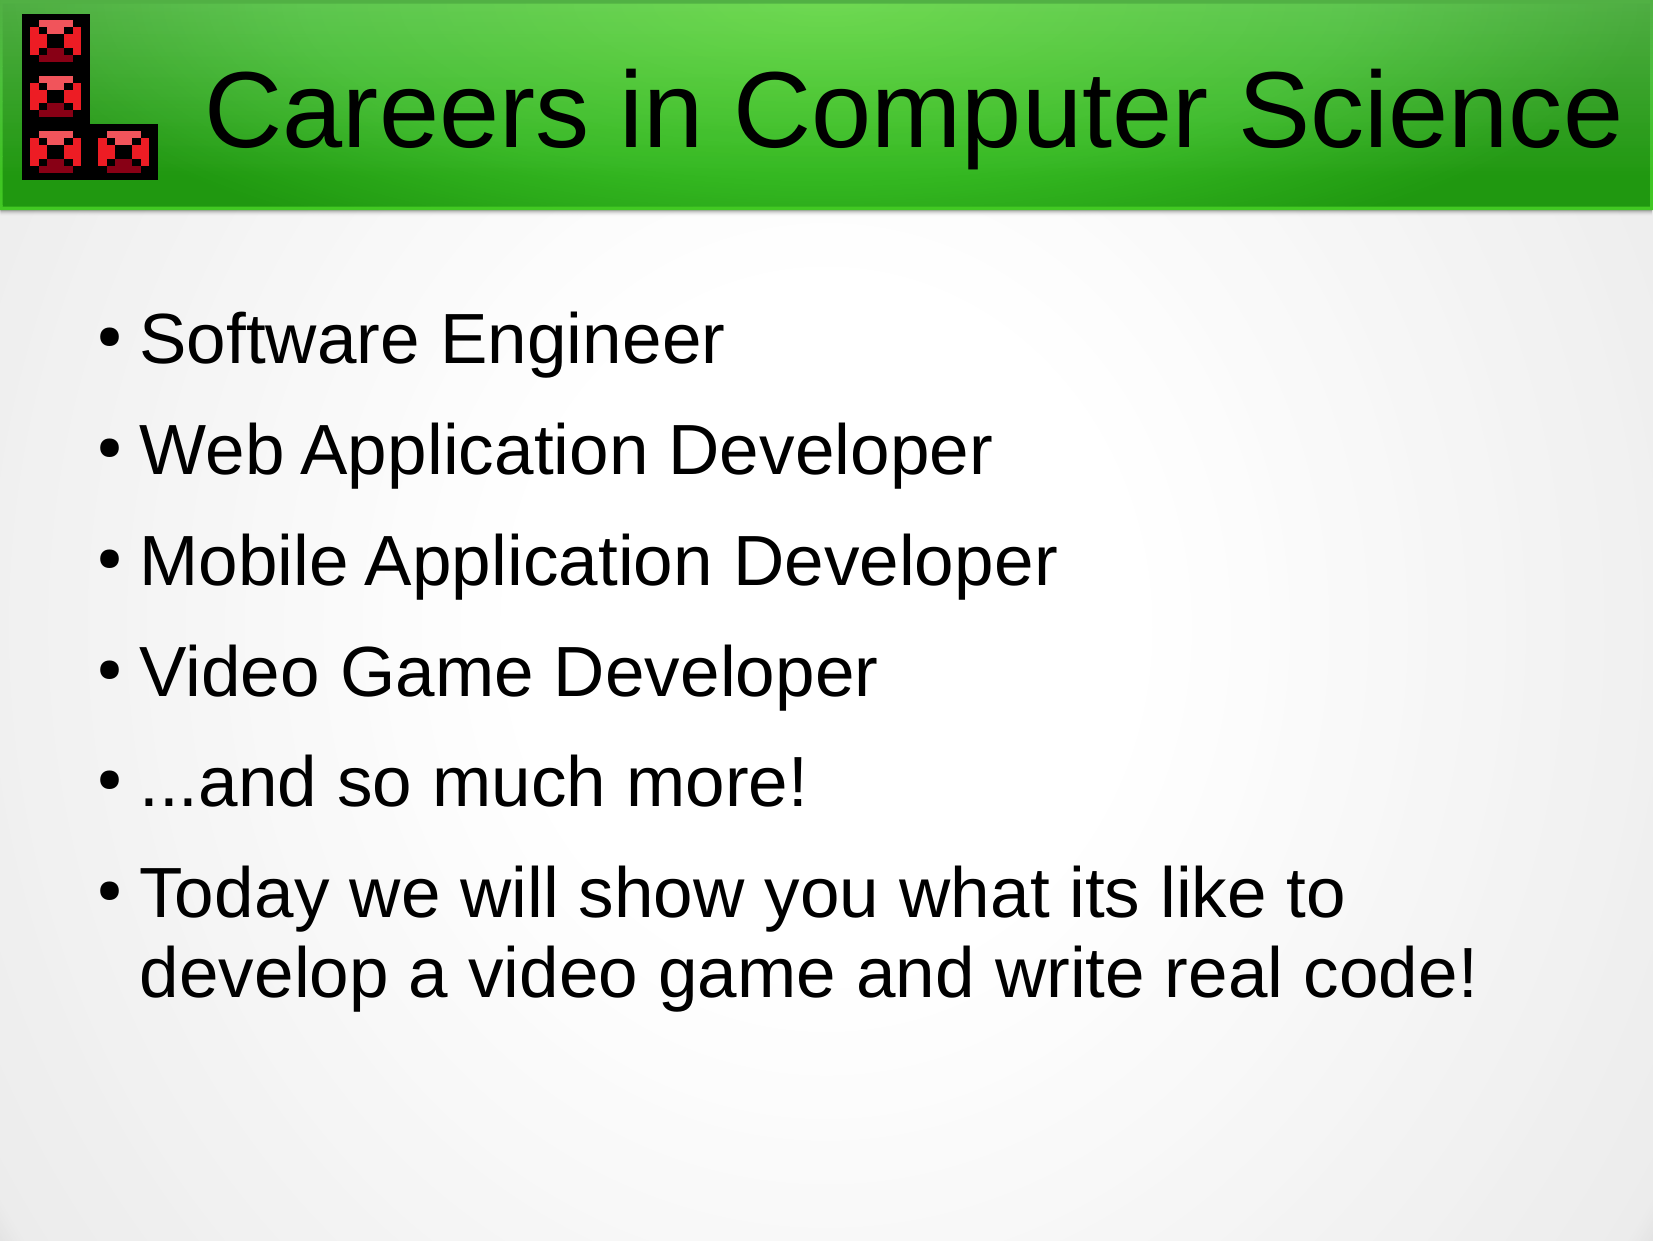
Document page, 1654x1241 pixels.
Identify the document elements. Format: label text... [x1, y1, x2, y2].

picture [22, 14, 158, 180]
list Software Engineer Web Application Developer Mobile Application Developer Video Game Developer ...and so much more! Today we will show you what its like to develop a video game and write real code! [82, 299, 1571, 1019]
title Careers in Computer Science [195, 30, 1636, 190]
